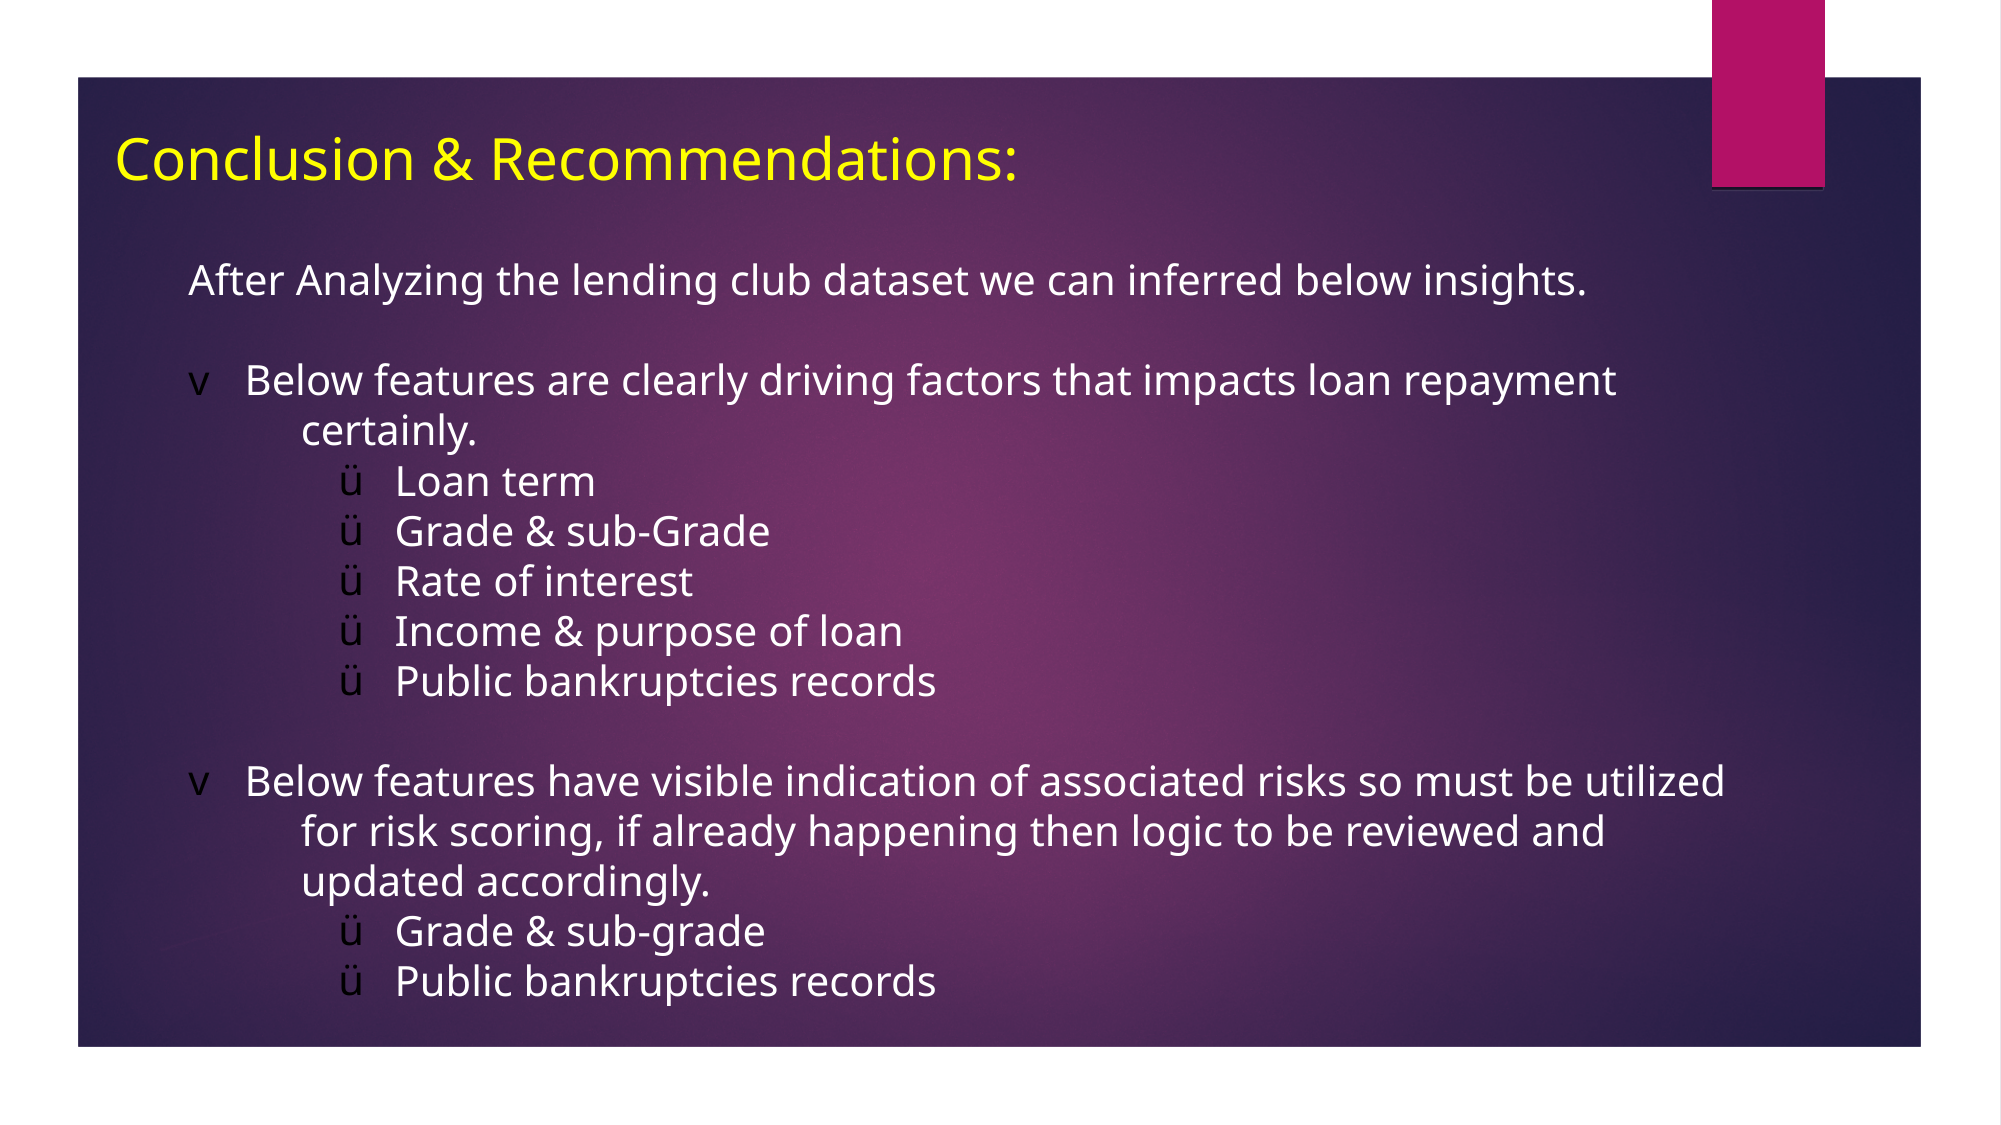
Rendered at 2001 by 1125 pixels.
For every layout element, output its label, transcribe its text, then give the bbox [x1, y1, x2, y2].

text_box After Analyzing the lending club dataset we can inferred below insights. Below features are clearly driving factors that impacts loan repayment certainly. Loan term Grade & sub-Grade Rate of interest Income & purpose of loan Public bankruptcies records Below features have visible indication of associated risks so must be utilized for risk scoring, if already happening then logic to be reviewed and updated accordingly. Grade & sub-grade Public bankruptcies records [173, 246, 1789, 1020]
title Conclusion & Recommendations: [99, 103, 1509, 200]
